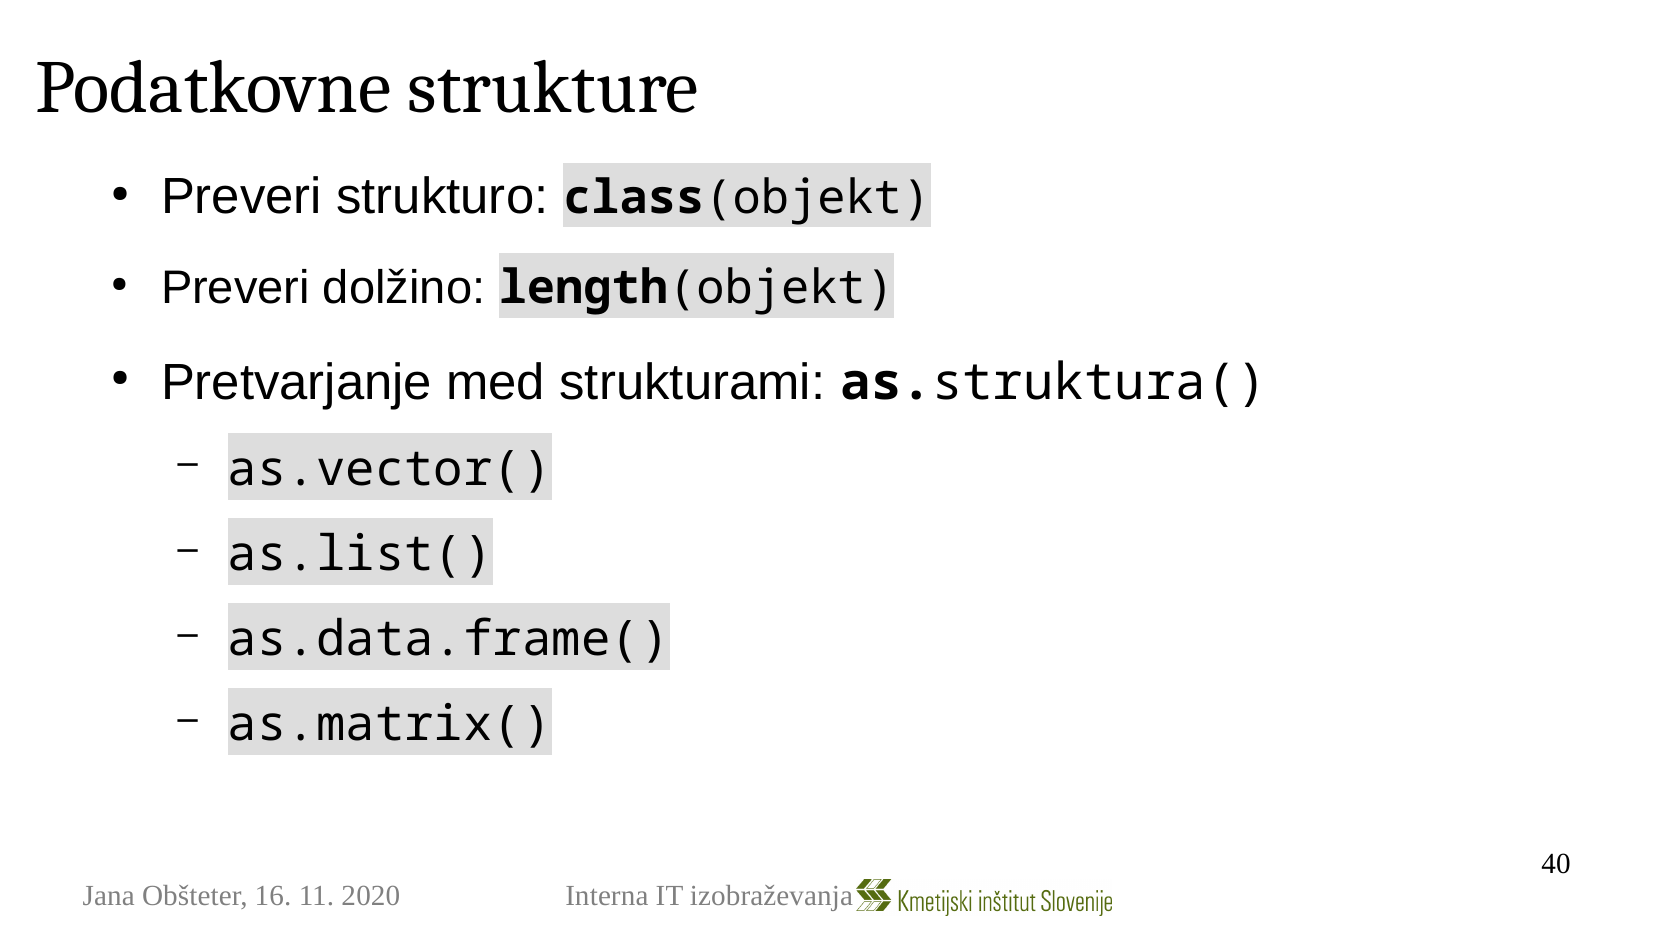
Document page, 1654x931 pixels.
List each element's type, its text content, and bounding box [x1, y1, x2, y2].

title Podatkovne strukture [35, 21, 1524, 154]
picture [856, 879, 1112, 916]
list Preveri strukturo: class(objekt) Preveri dolžino: length(objekt) Pretvarjanje med strukturami: as.struktura() as.vector() as.list() as.data.frame() as.matrix() [94, 153, 1583, 758]
